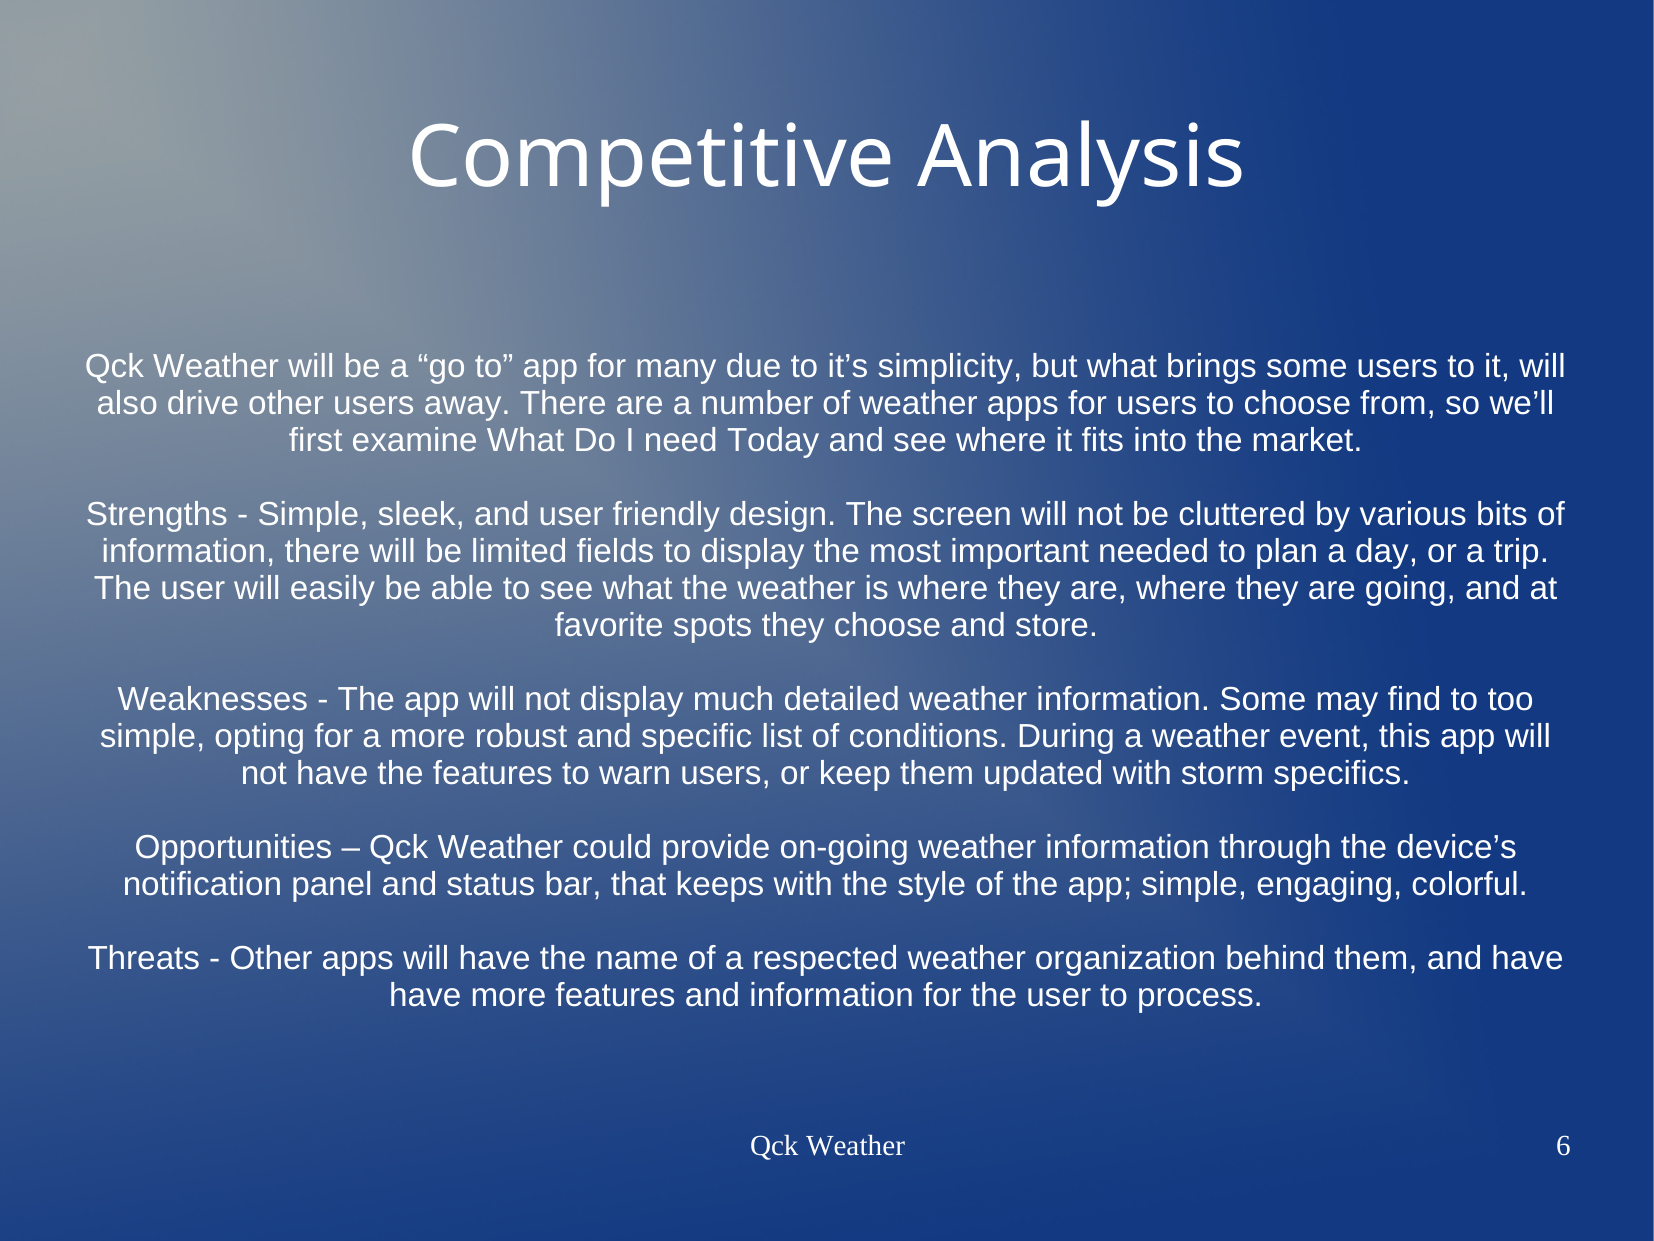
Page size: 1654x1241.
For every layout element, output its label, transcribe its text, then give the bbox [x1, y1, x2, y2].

subtitle Qck Weather will be a “go to” app for many due to it’s simplicity, but what brings some users to it, will also drive other users away. There are a number of weather apps for users to choose from, so we’ll first examine What Do I need Today and see where it fits into the market. Strengths - Simple, sleek, and user friendly design. The screen will not be cluttered by various bits of information, there will be limited fields to display the most important needed to plan a day, or a trip. The user will easily be able to see what the weather is where they are, where they are going, and at favorite spots they choose and store. Weaknesses - The app will not display much detailed weather information. Some may find to too simple, opting for a more robust and specific list of conditions. During a weather event, this app will not have the features to warn users, or keep them updated with storm specifics. Opportunities – Qck Weather could provide on-going weather information through the device’s notification panel and status bar, that keeps with the style of the app; simple, engaging, colorful. Threats - Other apps will have the name of a respected weather organization behind them, and have have more features and information for the user to process. [82, 290, 1571, 1109]
picture [0, 0, 1654, 1241]
title Competitive Analysis [82, 49, 1571, 257]
